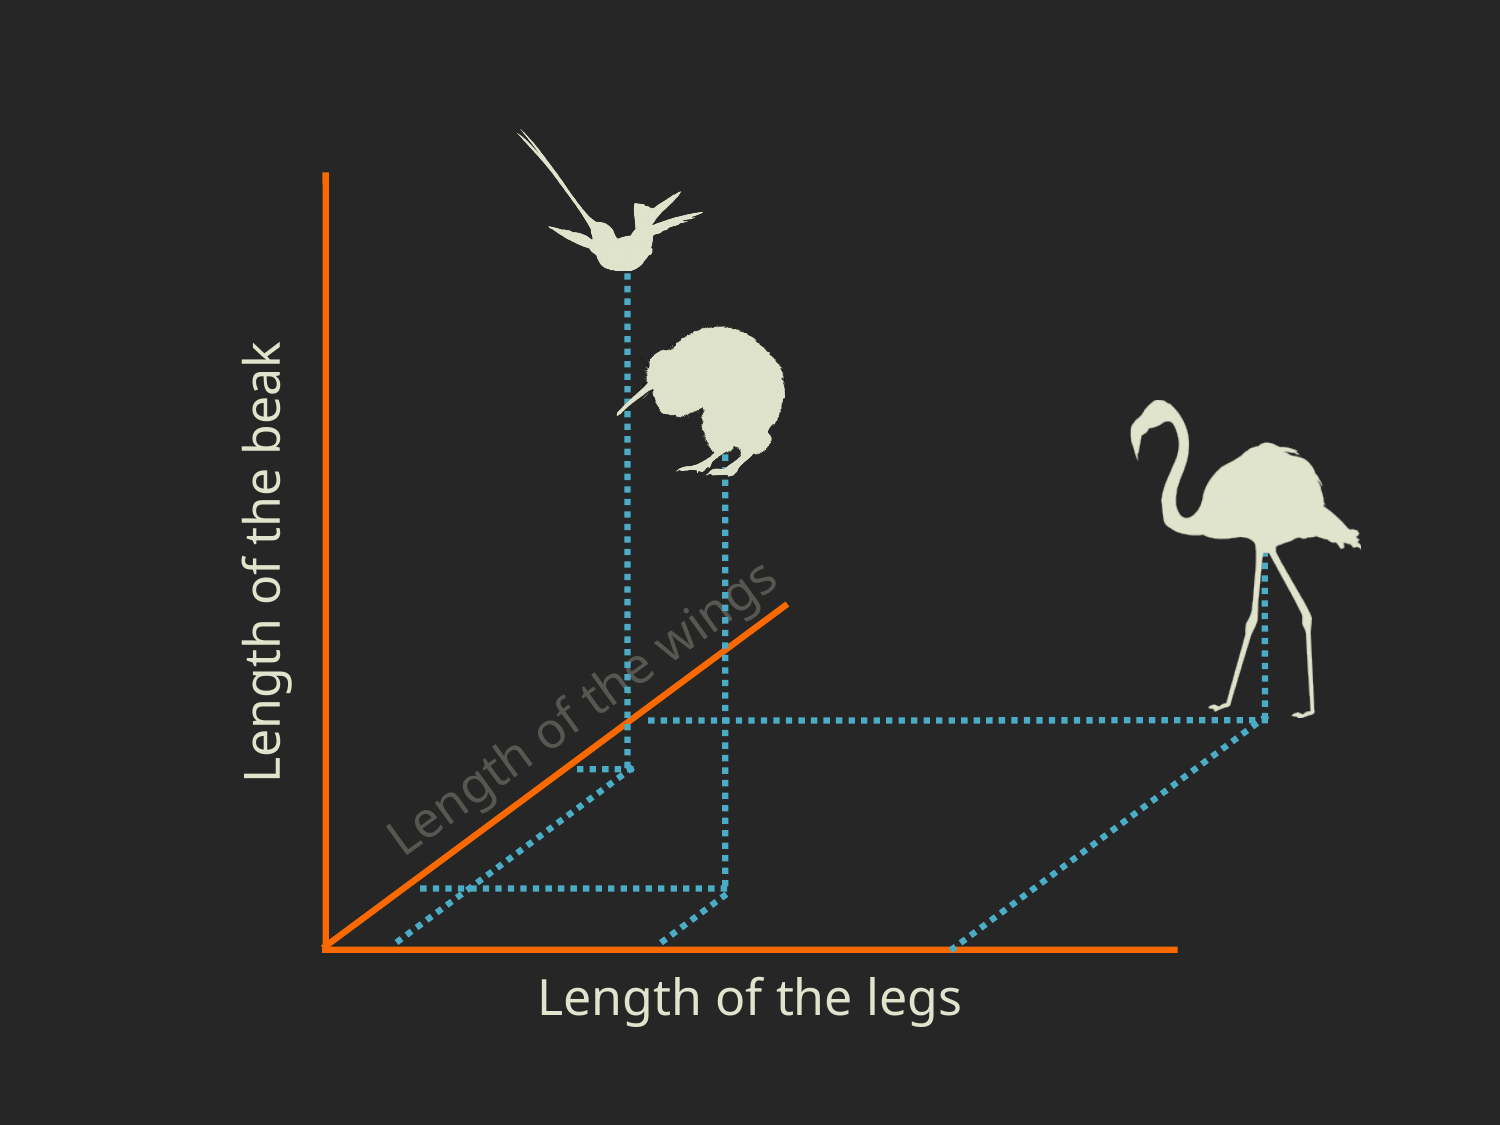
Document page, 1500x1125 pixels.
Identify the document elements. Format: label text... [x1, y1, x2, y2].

text_box Length of the beak [222, 326, 298, 799]
picture [516, 129, 703, 271]
text_box Length of the legs [522, 958, 978, 1034]
picture [616, 325, 785, 477]
text_box Length of the wings [357, 528, 803, 883]
picture [1130, 400, 1361, 718]
